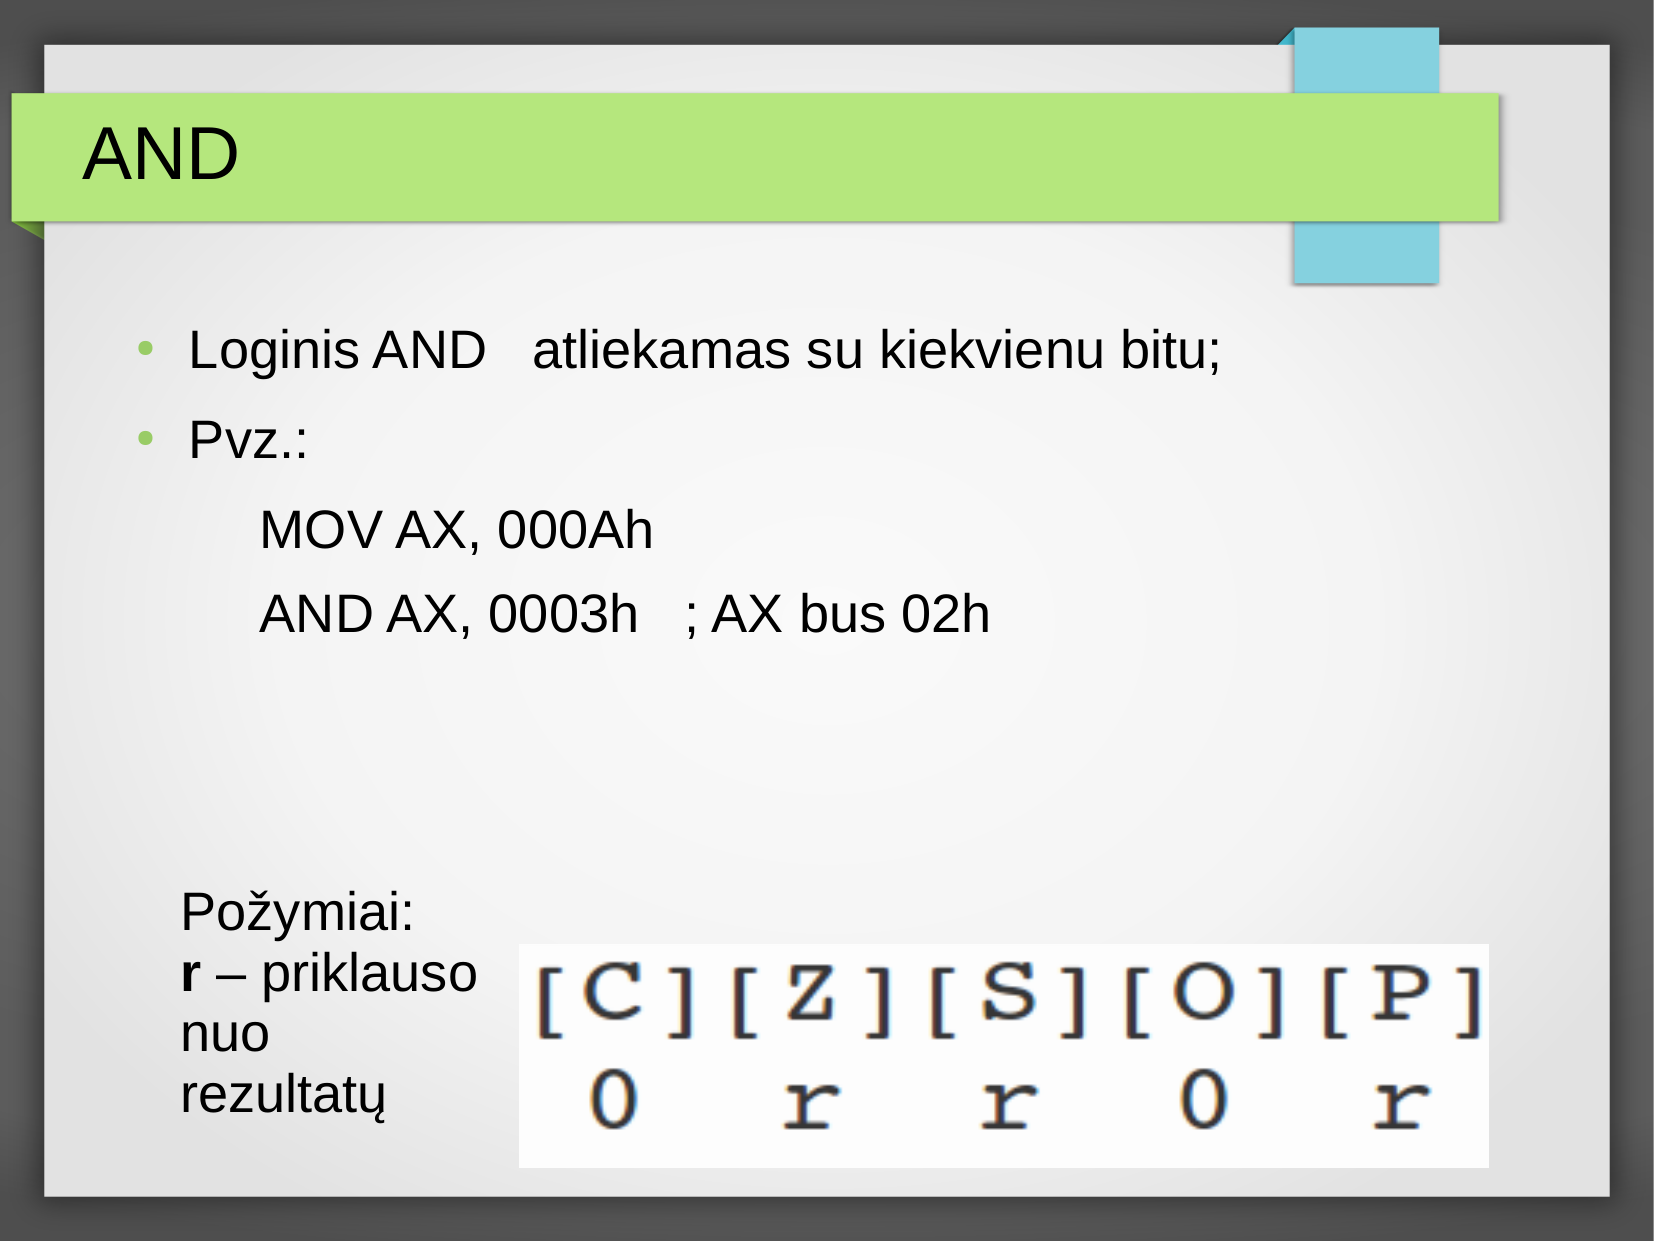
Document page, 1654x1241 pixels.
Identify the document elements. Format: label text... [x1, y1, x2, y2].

picture [0, 0, 1654, 1241]
text_box Požymiai: r – priklauso nuo rezultatų [165, 874, 497, 1205]
title AND [82, 94, 1264, 213]
list Loginis AND atliekamas su kiekvienu bitu; Pvz.: MOV AX, 000Ah AND AX, 0003h ; AX bus 02h [118, 319, 1571, 771]
